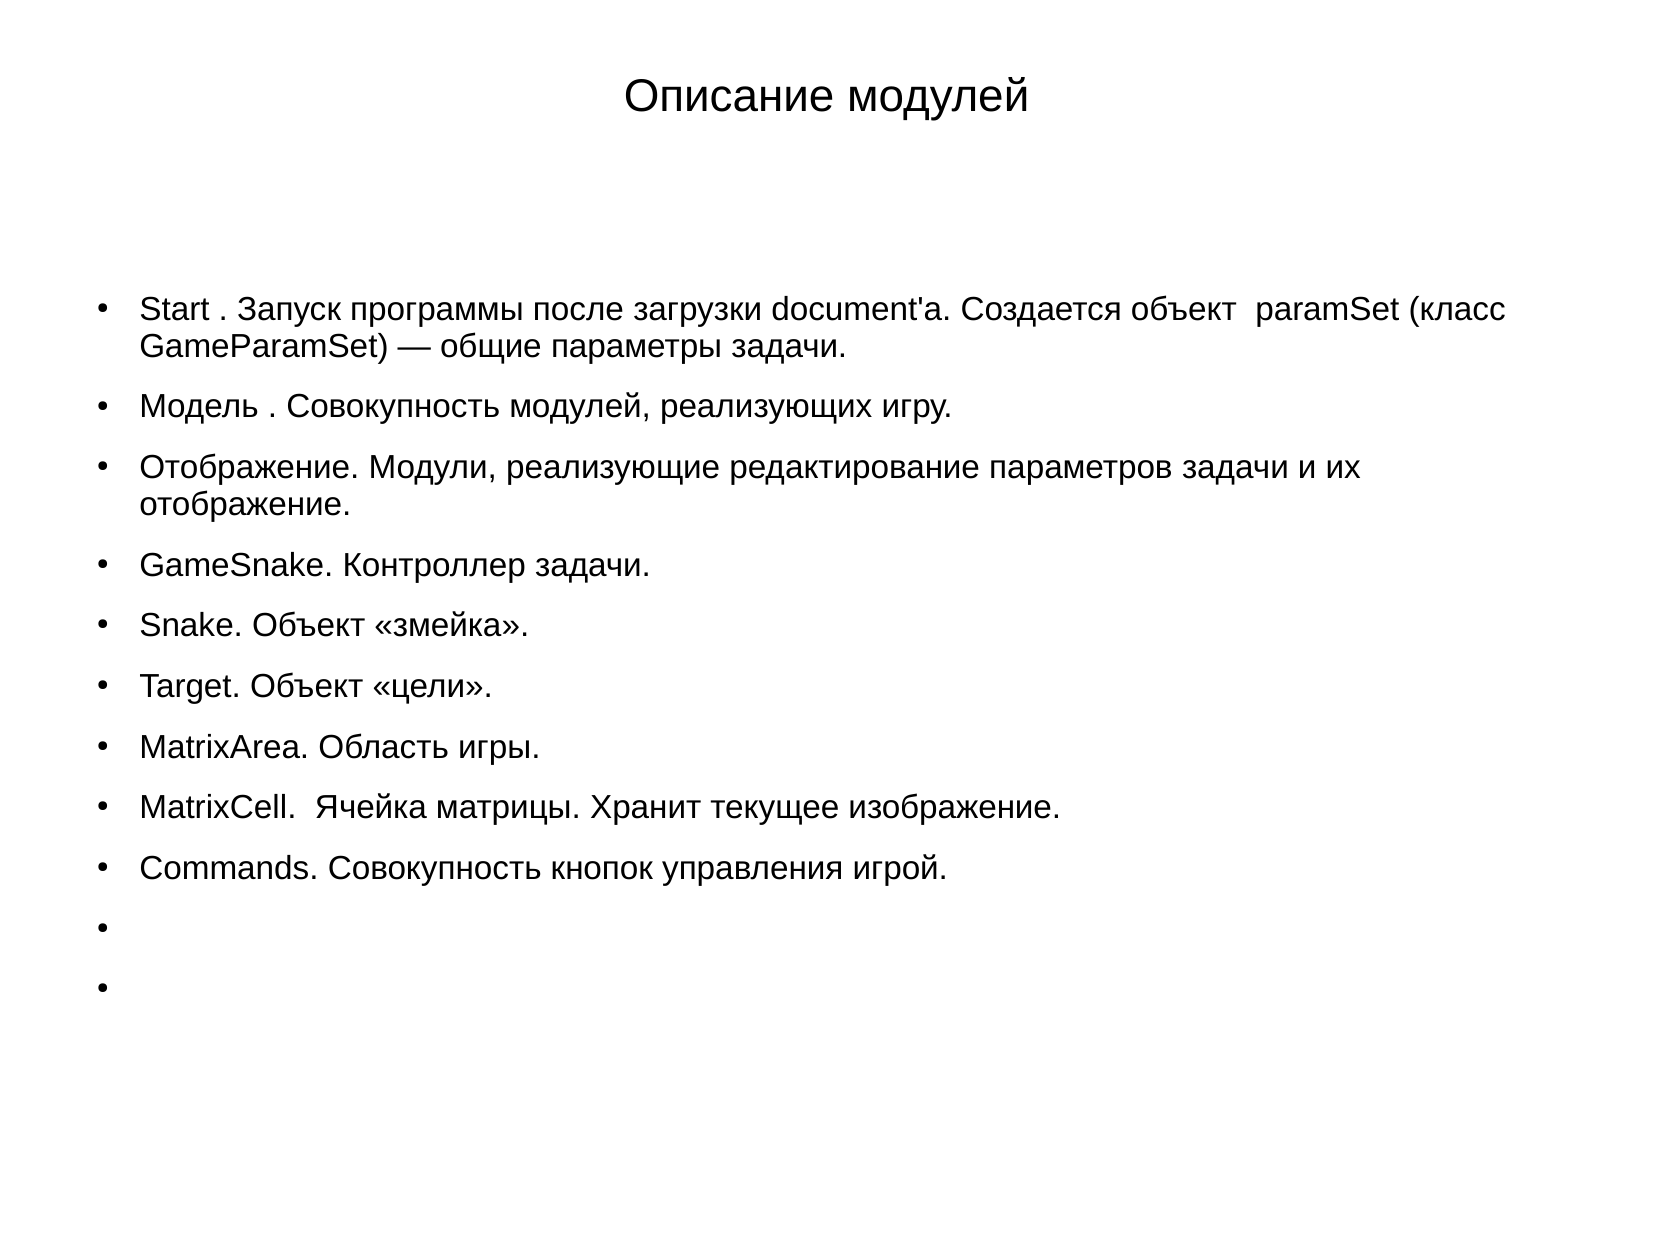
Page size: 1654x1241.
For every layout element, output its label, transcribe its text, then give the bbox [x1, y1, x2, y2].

title Описание модулей [82, 49, 1571, 142]
list Start . Запуск программы после загрузки document'a. Создается объект paramSet (класс GameParamSet) — общие параметры задачи. Модель . Совокупность модулей, реализующих игру. Отображение. Модули, реализующие редактирование параметров задачи и их отображение. GameSnake. Контроллер задачи. Snake. Объект «змейка». Target. Объект «цели». MatrixArea. Область игры. MatrixCell. Ячейка матрицы. Хранит текущее изображение. Commands. Совокупность кнопок управления игрой. [82, 290, 1571, 1010]
